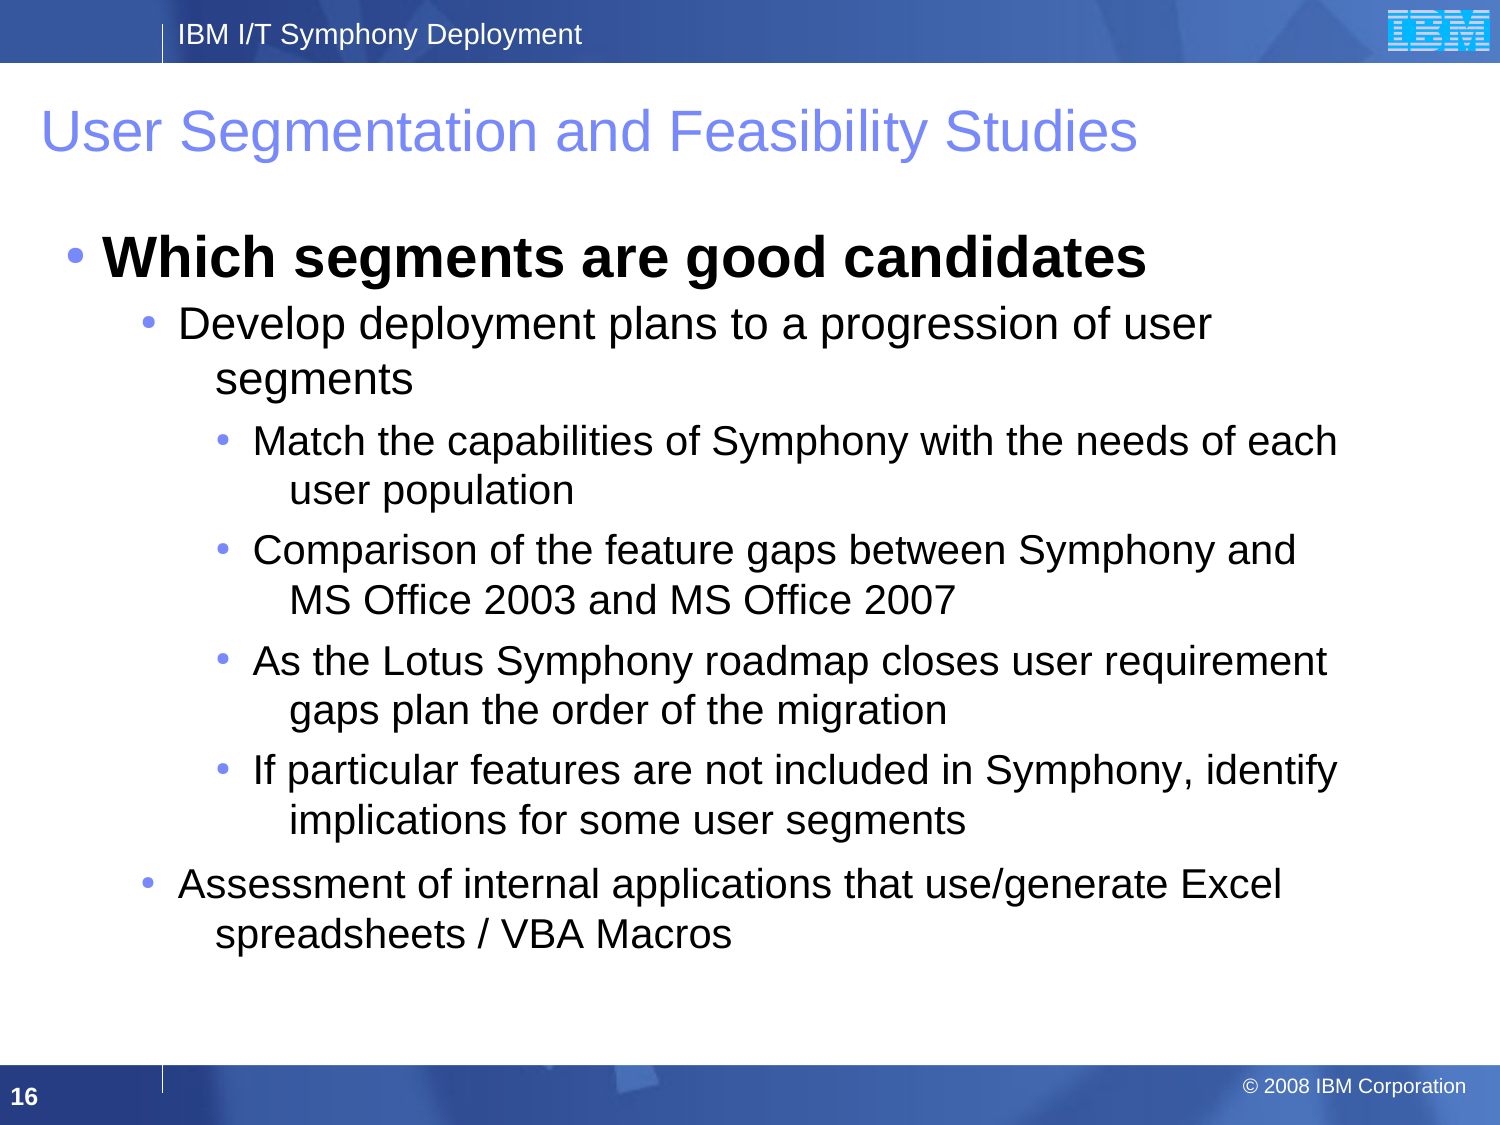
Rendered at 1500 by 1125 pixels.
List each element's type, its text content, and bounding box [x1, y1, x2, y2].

list Which segments are good candidates Develop deployment plans to a progression of user segments Match the capabilities of Symphony with the needs of each user population Comparison of the feature gaps between Symphony and MS Office 2003 and MS Office 2007 As the Lotus Symphony roadmap closes user requirement gaps plan the order of the migration If particular features are not included in Symphony, identify implications for some user segments Assessment of internal applications that use/generate Excel spreadsheets / VBA Macros [65, 220, 1341, 1037]
text_box 1 [29, 1080, 113, 1118]
title User Segmentation and Feasibility Studies [25, 89, 1378, 172]
